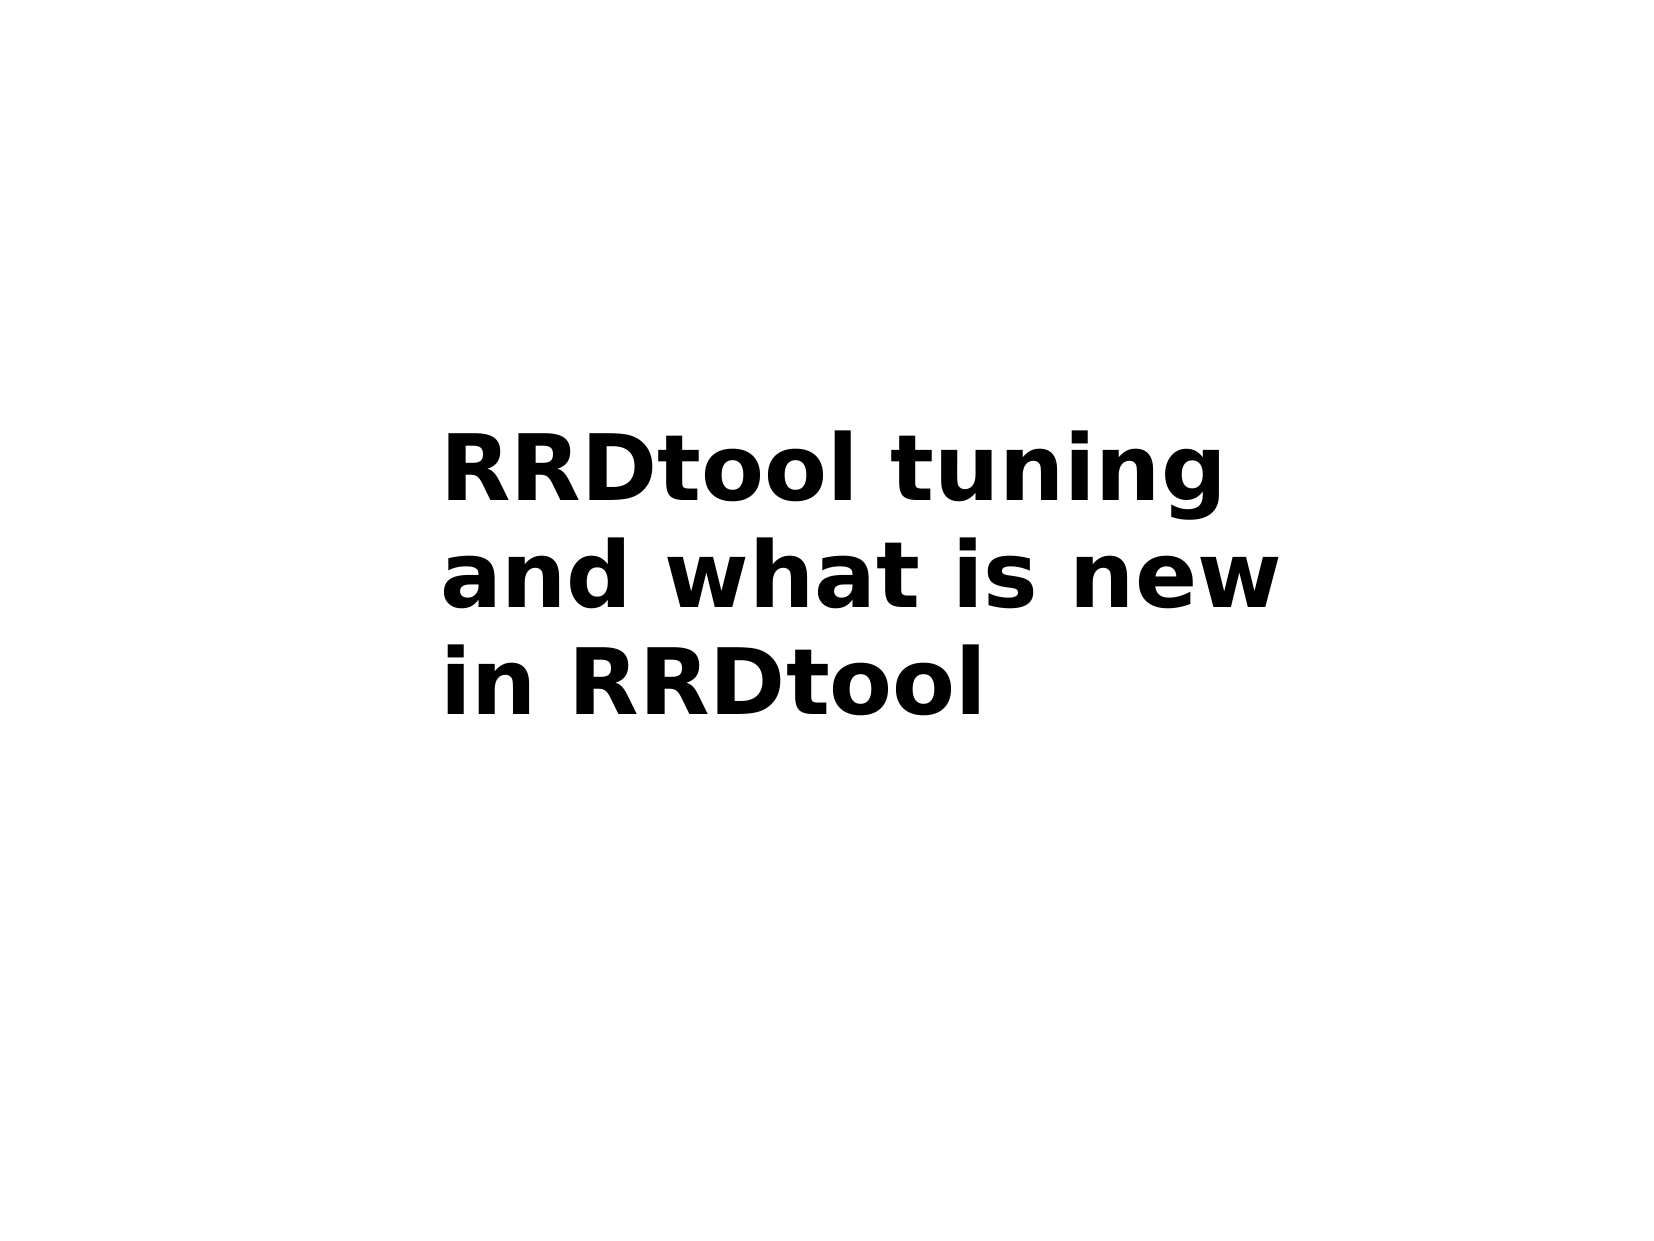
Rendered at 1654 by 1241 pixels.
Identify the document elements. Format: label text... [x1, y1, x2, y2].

text_box RRDtool tuning and what is new in RRDtool [425, 408, 1371, 745]
